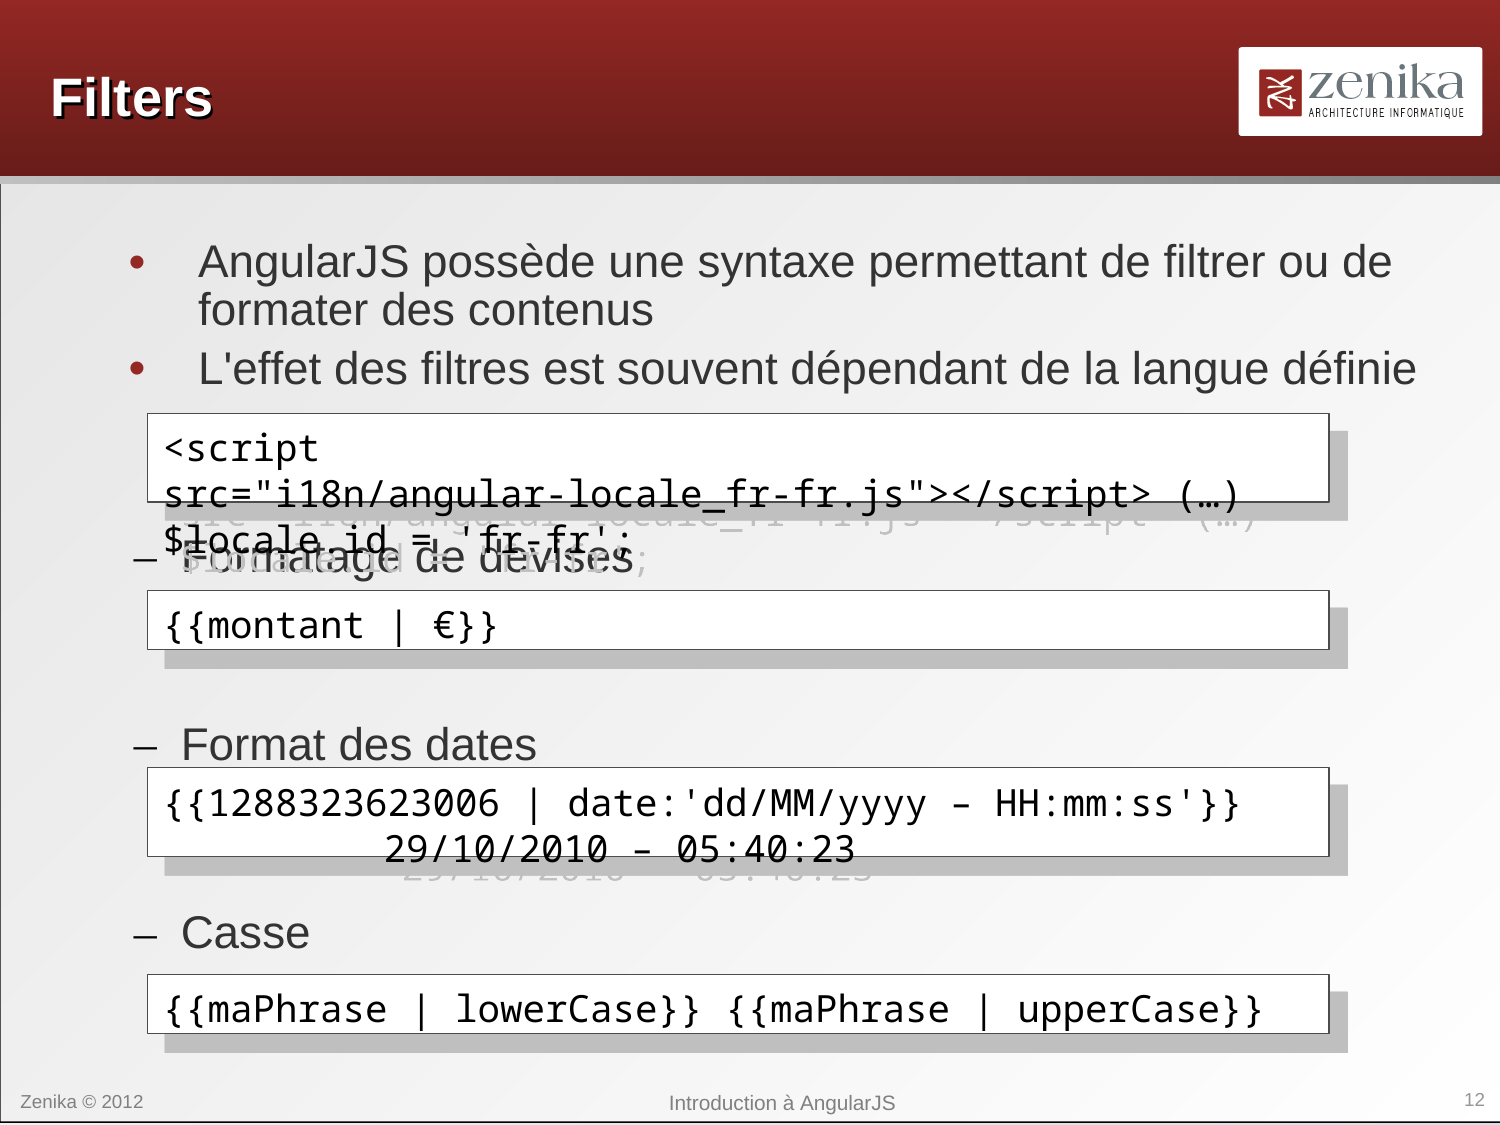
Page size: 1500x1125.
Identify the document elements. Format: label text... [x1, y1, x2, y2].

text_box {{1288323623006 | date:'dd/MM/yyyy – HH:mm:ss'}} 29/10/2010 – 05:40:23 [147, 767, 1329, 857]
text_box <script src="i18n/angular-locale_fr-fr.js"></script> (…) $locale.id = 'fr-fr'; [147, 413, 1329, 503]
text_box {{maPhrase | lowerCase}} {{maPhrase | upperCase}} [147, 974, 1329, 1034]
list AngularJS possède une syntaxe permettant de filtrer ou de formater des contenus L'effet des filtres est souvent dépendant de la langue définie Formatage de devises Format des dates Casse [59, 236, 1444, 1065]
text_box {{montant | €}} [147, 590, 1329, 650]
title Filters [50, 15, 1206, 180]
picture [1257, 58, 1464, 125]
